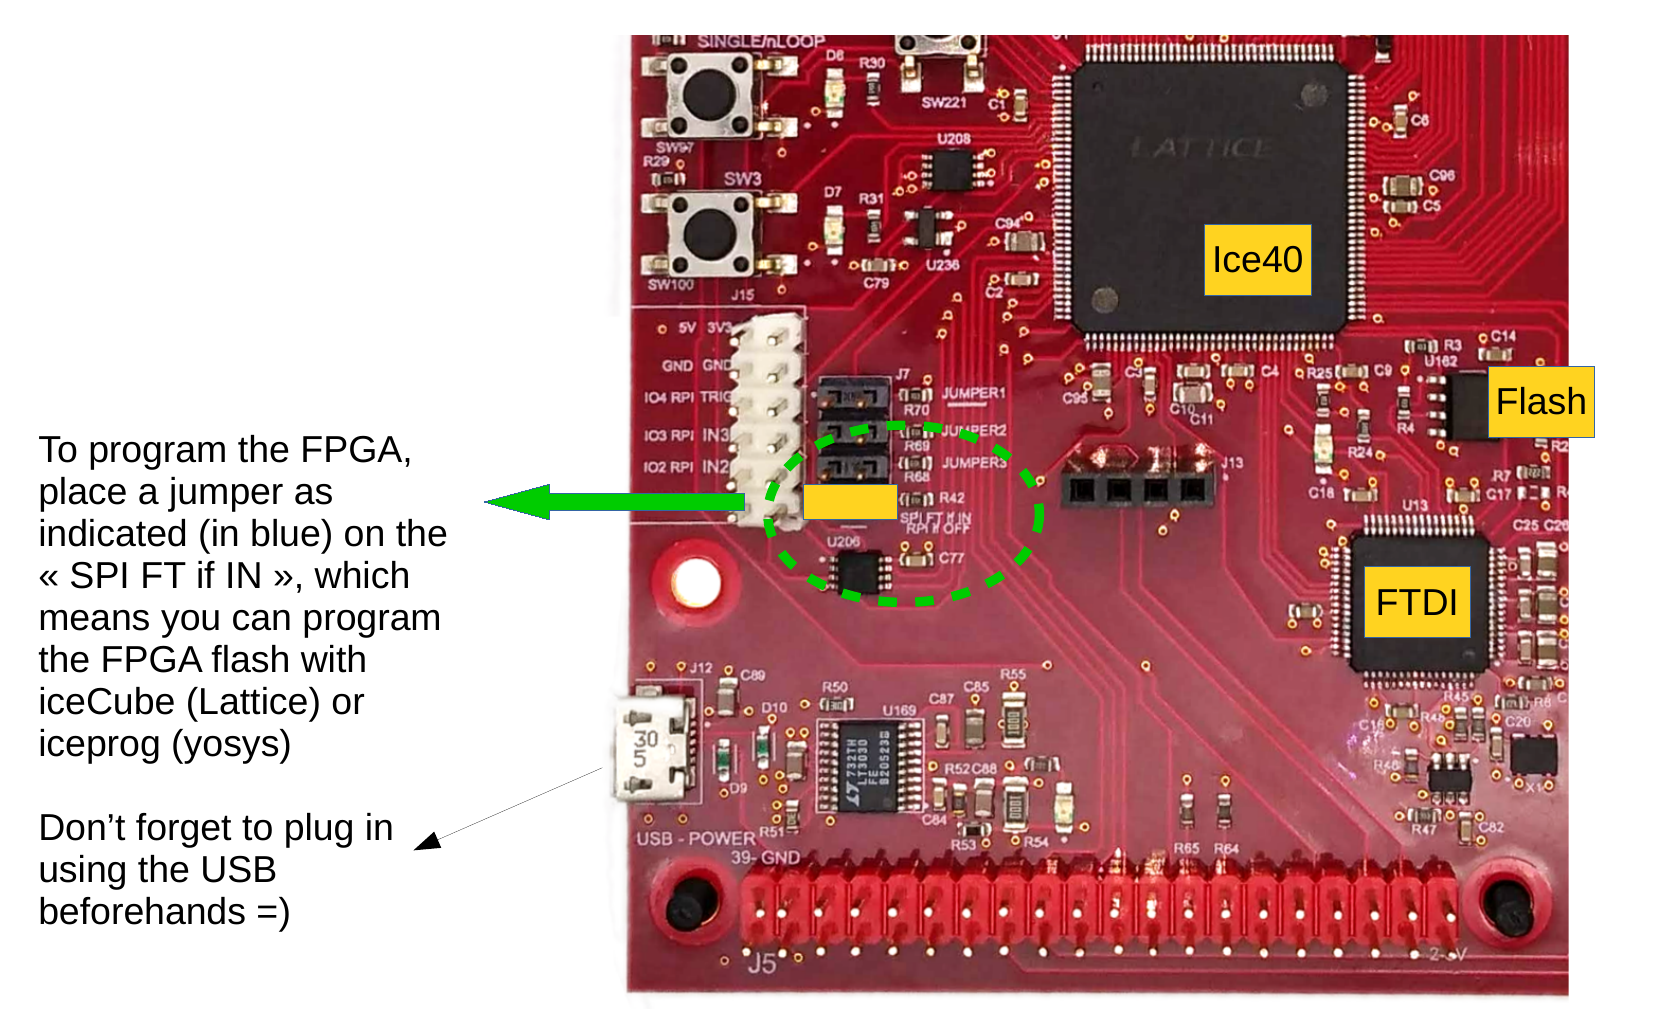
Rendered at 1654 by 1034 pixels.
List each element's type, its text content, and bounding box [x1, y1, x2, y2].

picture [599, 35, 1569, 1009]
text_box FTDI [1364, 566, 1471, 638]
text_box [803, 484, 898, 520]
text_box [484, 484, 745, 520]
text_box Ice40 [1204, 224, 1312, 296]
text_box Flash [1488, 366, 1595, 438]
text_box To program the FPGA, place a jumper as indicated (in blue) on the « SPI FT if IN », which means you can program the FPGA flash with iceCube (Lattice) or iceprog (yosys) Don’t forget to plug in using the USB beforehands =) [23, 420, 473, 940]
